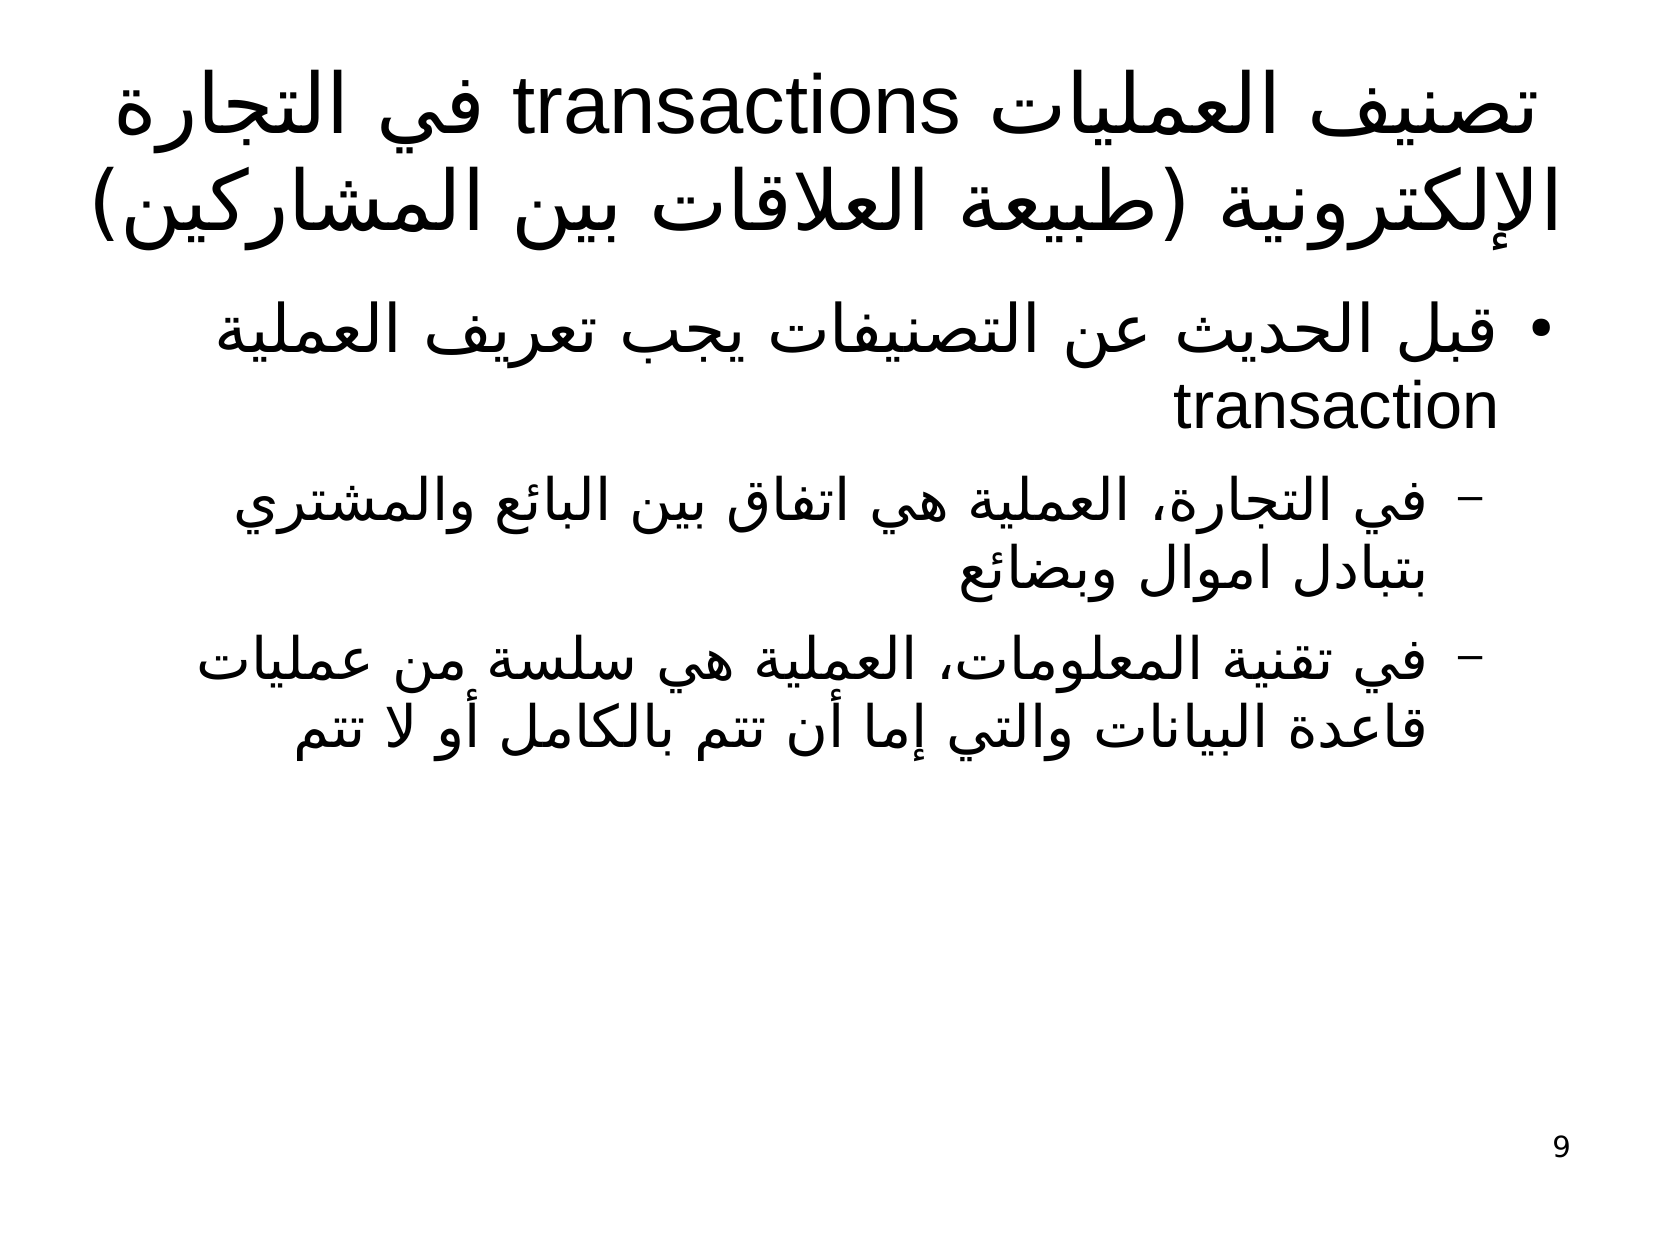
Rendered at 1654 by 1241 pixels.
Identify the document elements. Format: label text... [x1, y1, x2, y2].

list قبل الحديث عن التصنيفات يجب تعريف العملية transaction في التجارة، العملية هي اتفاق بين البائع والمشتري بتبادل اموال وبضائع في تقنية المعلومات، العملية هي سلسة من عمليات قاعدة البيانات والتي إما أن تتم بالكامل أو لا تتم [82, 290, 1571, 1010]
title تصنيف العمليات transactions في التجارة الإلكترونية (طبيعة العلاقات بين المشاركين) [82, 49, 1571, 257]
